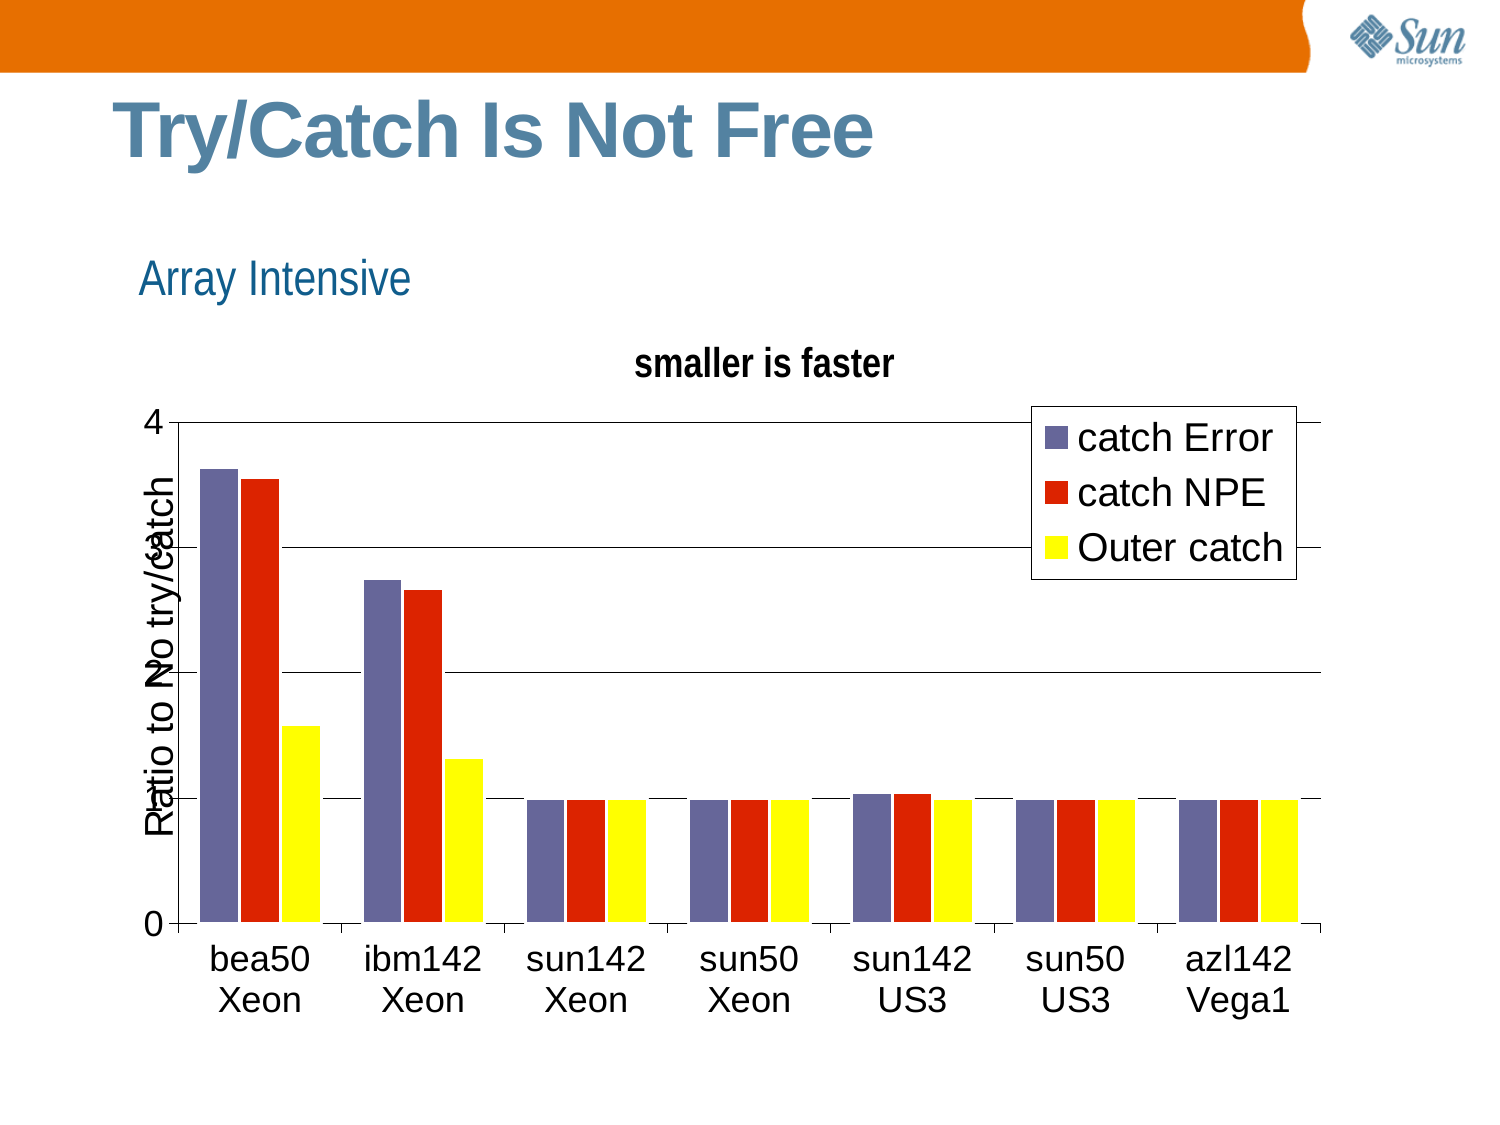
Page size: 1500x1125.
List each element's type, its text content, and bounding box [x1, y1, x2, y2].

picture [0, 0, 1500, 75]
chart [98, 375, 1355, 1032]
text_box Array Intensive [131, 248, 1407, 338]
text_box smaller is faster [634, 344, 933, 395]
title Try/Catch Is Not Free [112, 93, 1417, 244]
